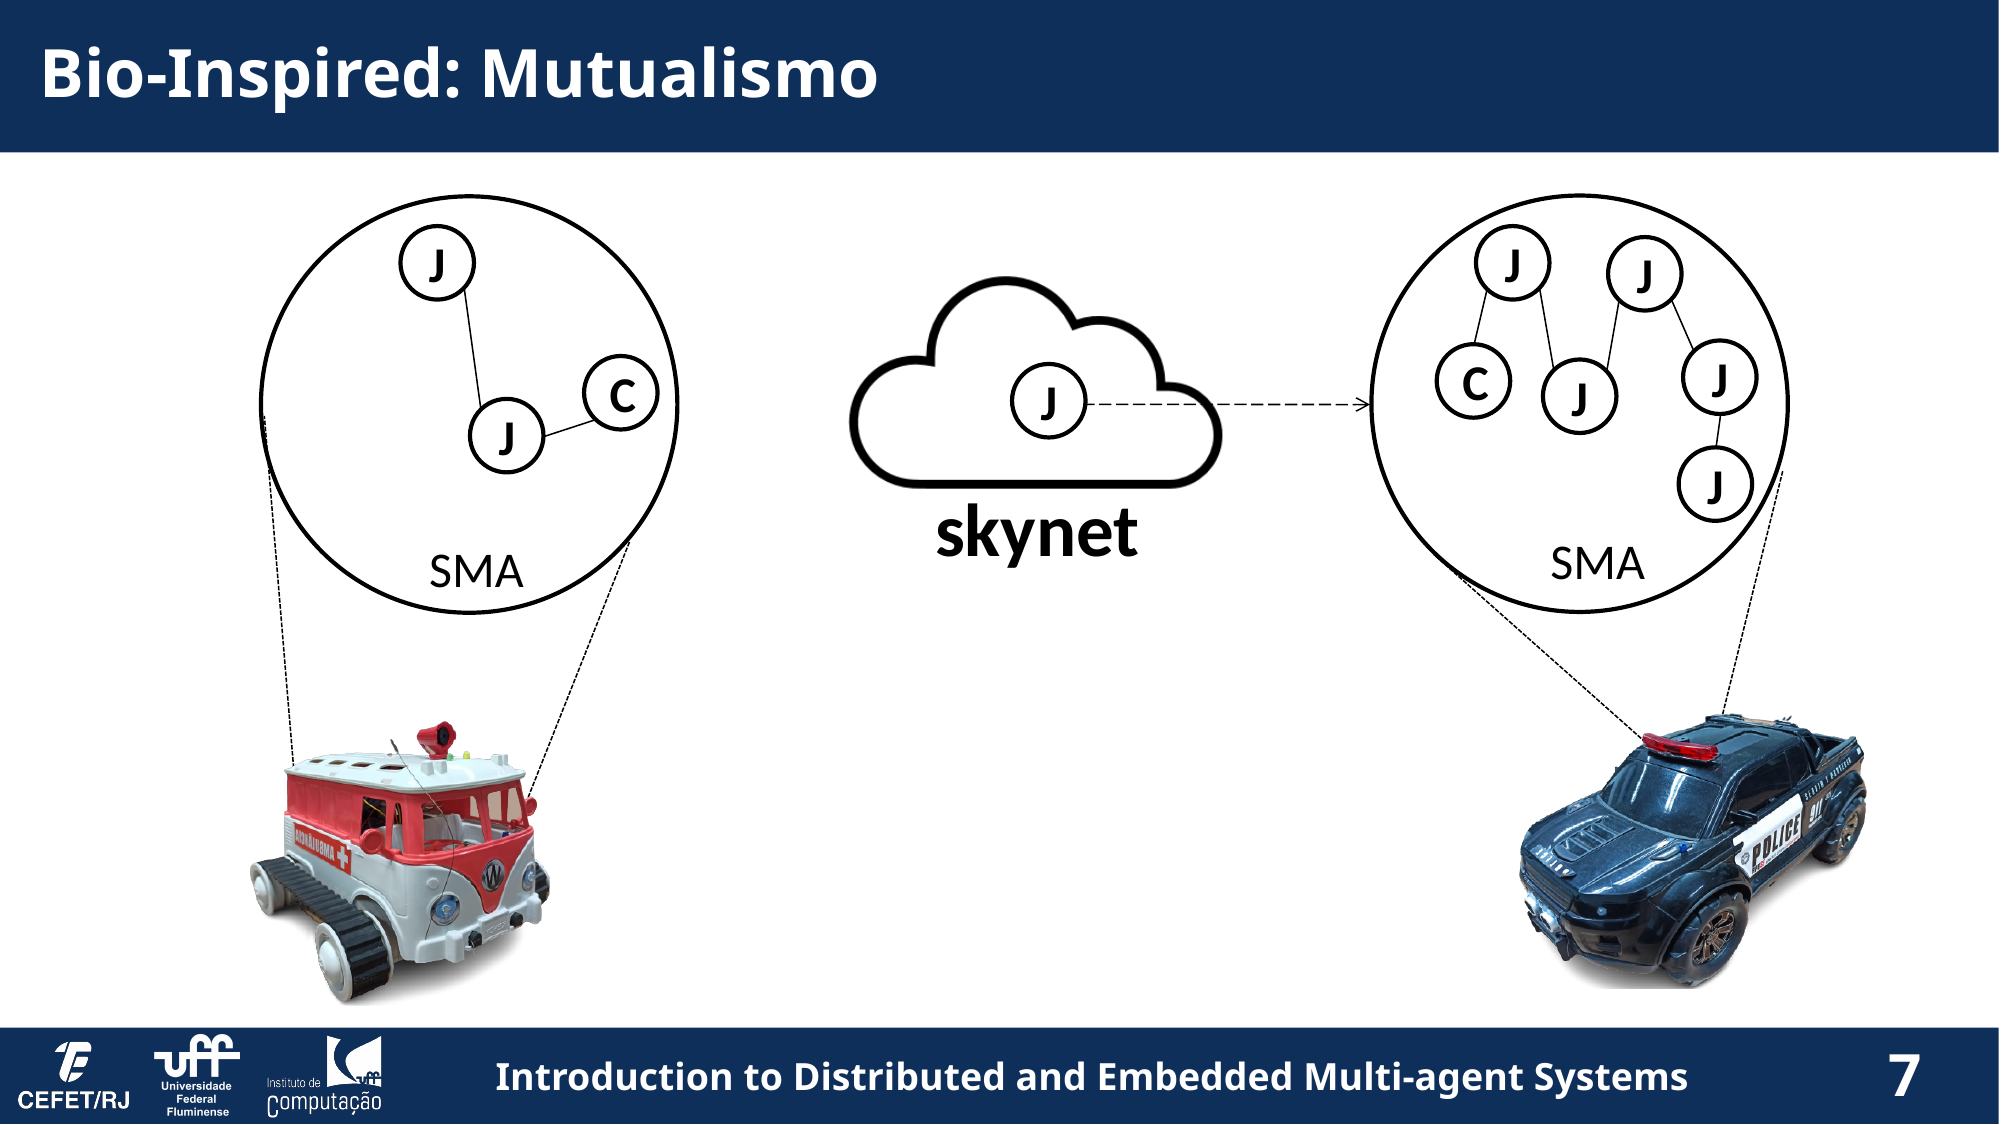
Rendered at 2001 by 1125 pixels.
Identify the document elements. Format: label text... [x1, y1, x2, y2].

text_box [416, 606, 522, 613]
picture [265, 1033, 383, 1118]
picture [1513, 711, 1872, 989]
text_box J [1678, 447, 1753, 521]
text_box J [1475, 226, 1550, 300]
text_box C [1436, 344, 1511, 418]
text_box [260, 196, 678, 606]
text_box J [1608, 237, 1682, 311]
text_box J [1012, 363, 1086, 438]
picture [245, 719, 555, 1006]
text_box SMA [414, 530, 539, 606]
text_box [1371, 195, 1788, 612]
text_box J [1683, 340, 1757, 414]
picture [153, 1033, 241, 1121]
text_box SMA [1535, 522, 1660, 598]
text_box Bio-Inspired: Mutualismo [25, 23, 1999, 119]
text_box J [1542, 359, 1617, 433]
picture [18, 1021, 129, 1125]
text_box J [400, 226, 474, 300]
picture [824, 170, 1249, 595]
text_box C [584, 355, 658, 430]
text_box J [469, 398, 544, 473]
